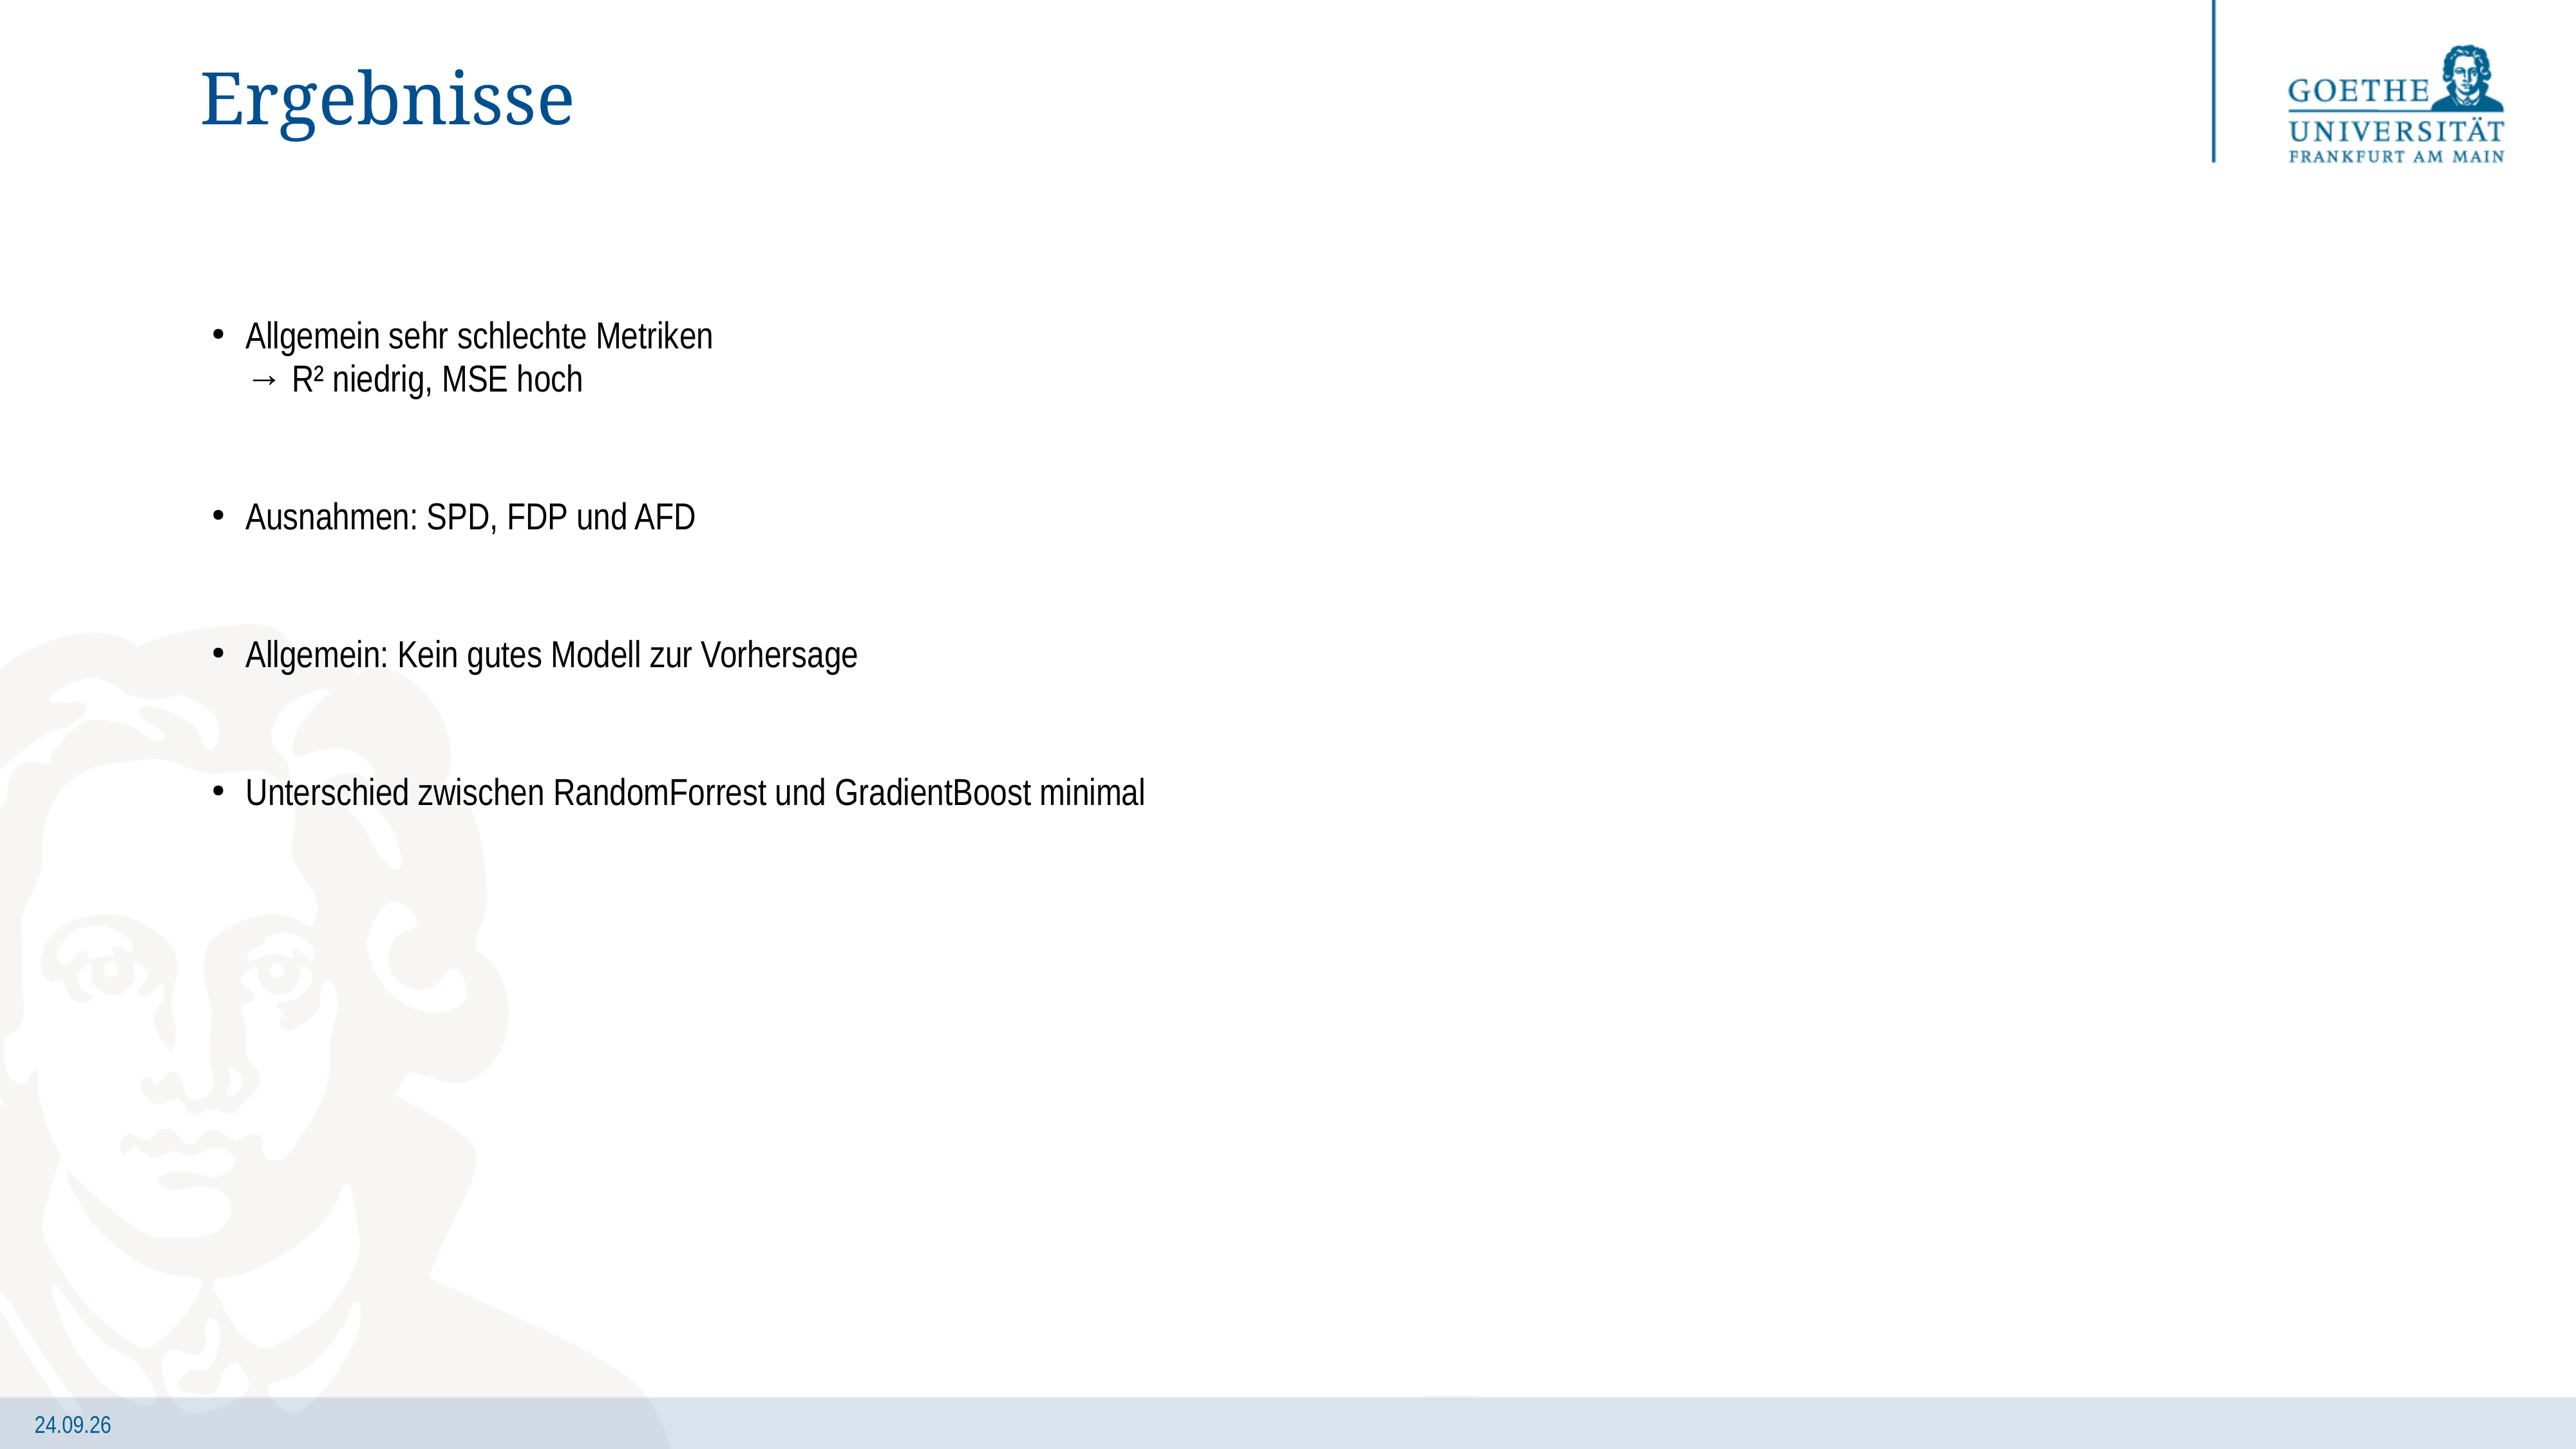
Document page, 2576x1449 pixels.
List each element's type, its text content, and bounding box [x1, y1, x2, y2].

list Allgemein sehr schlechte Metriken → R² niedrig, MSE hoch Ausnahmen: SPD, FDP und AFD Allgemein: Kein gutes Modell zur Vorhersage Unterschied zwischen RandomForrest und GradientBoost minimal [200, 314, 2351, 1354]
picture [0, 0, 2576, 1449]
title Ergebnisse [200, 21, 2194, 173]
